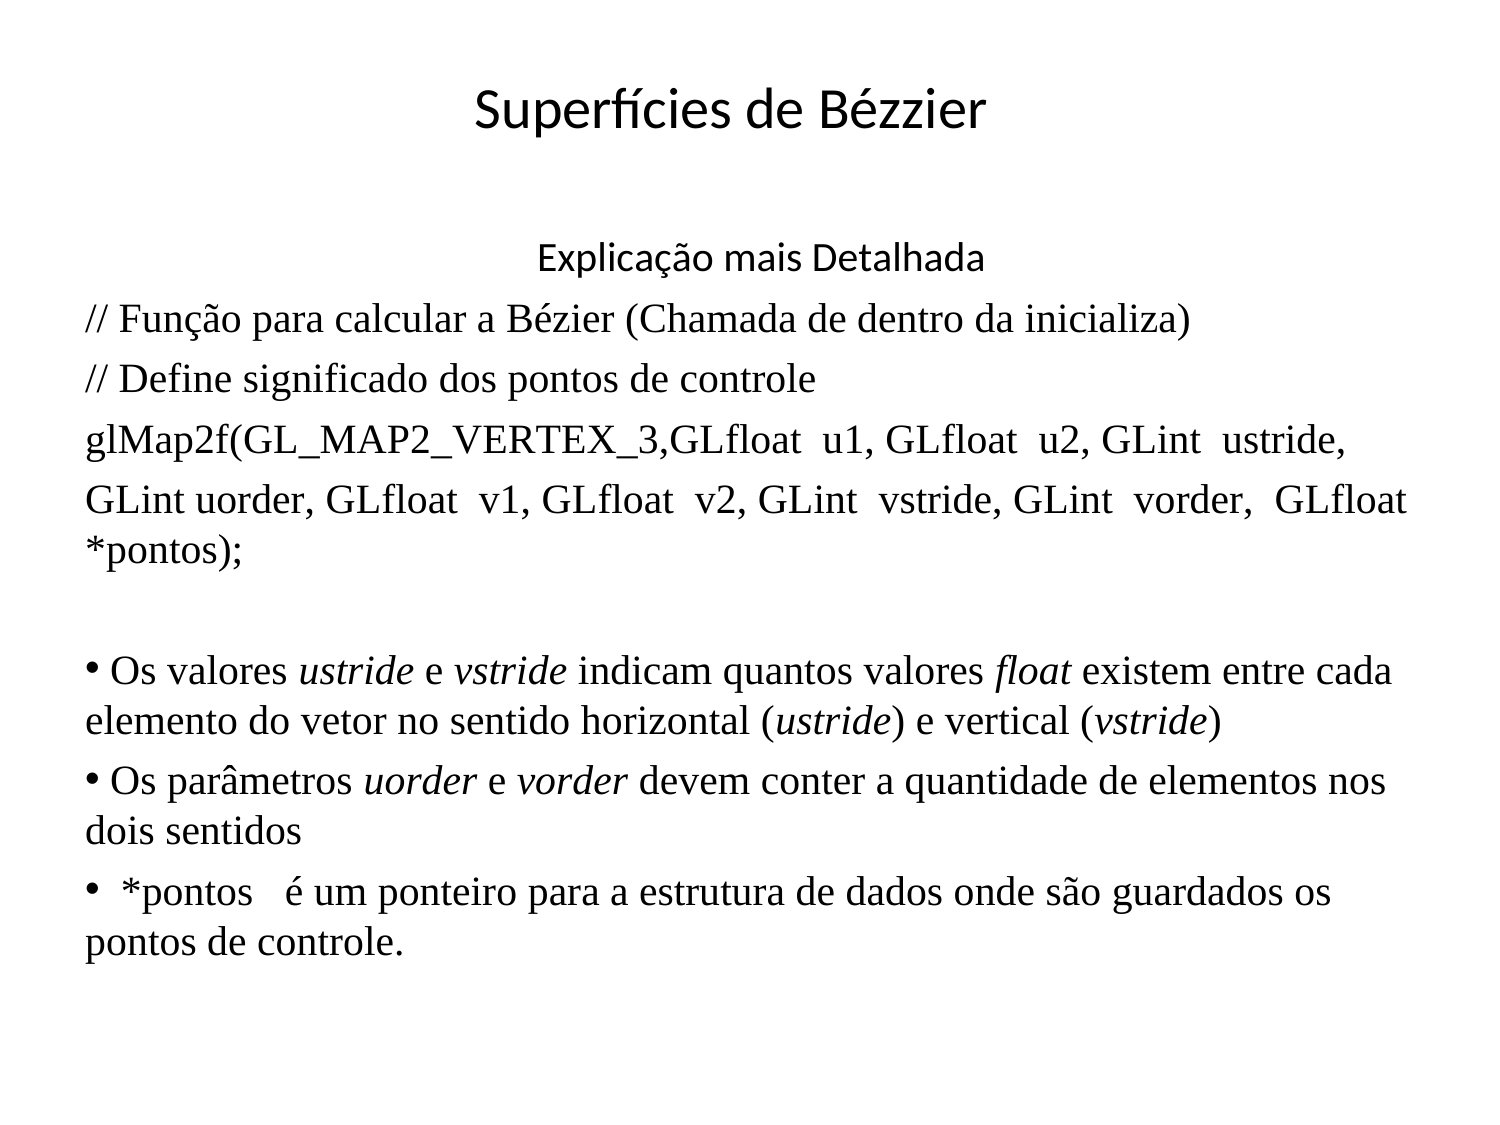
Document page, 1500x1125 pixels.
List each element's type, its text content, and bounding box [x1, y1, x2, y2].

title Superfícies de Bézzier [93, 46, 1369, 165]
text_box Explicação mais Detalhada // Função para calcular a Bézier (Chamada de dentro da inicializa) // Define significado dos pontos de controle glMap2f(GL_MAP2_VERTEX_3,GLfloat u1, GLfloat u2, GLint ustride, GLint uorder, GLfloat v1, GLfloat v2, GLint vstride, GLint vorder, GLfloat *pontos); Os valores ustride e vstride indicam quantos valores float existem entre cada elemento do vetor no sentido horizontal (ustride) e vertical (vstride) Os parâmetros uorder e vorder devem conter a quantidade de elementos nos dois sentidos *pontos é um ponteiro para a estrutura de dados onde são guardados os pontos de controle. [70, 222, 1454, 1125]
